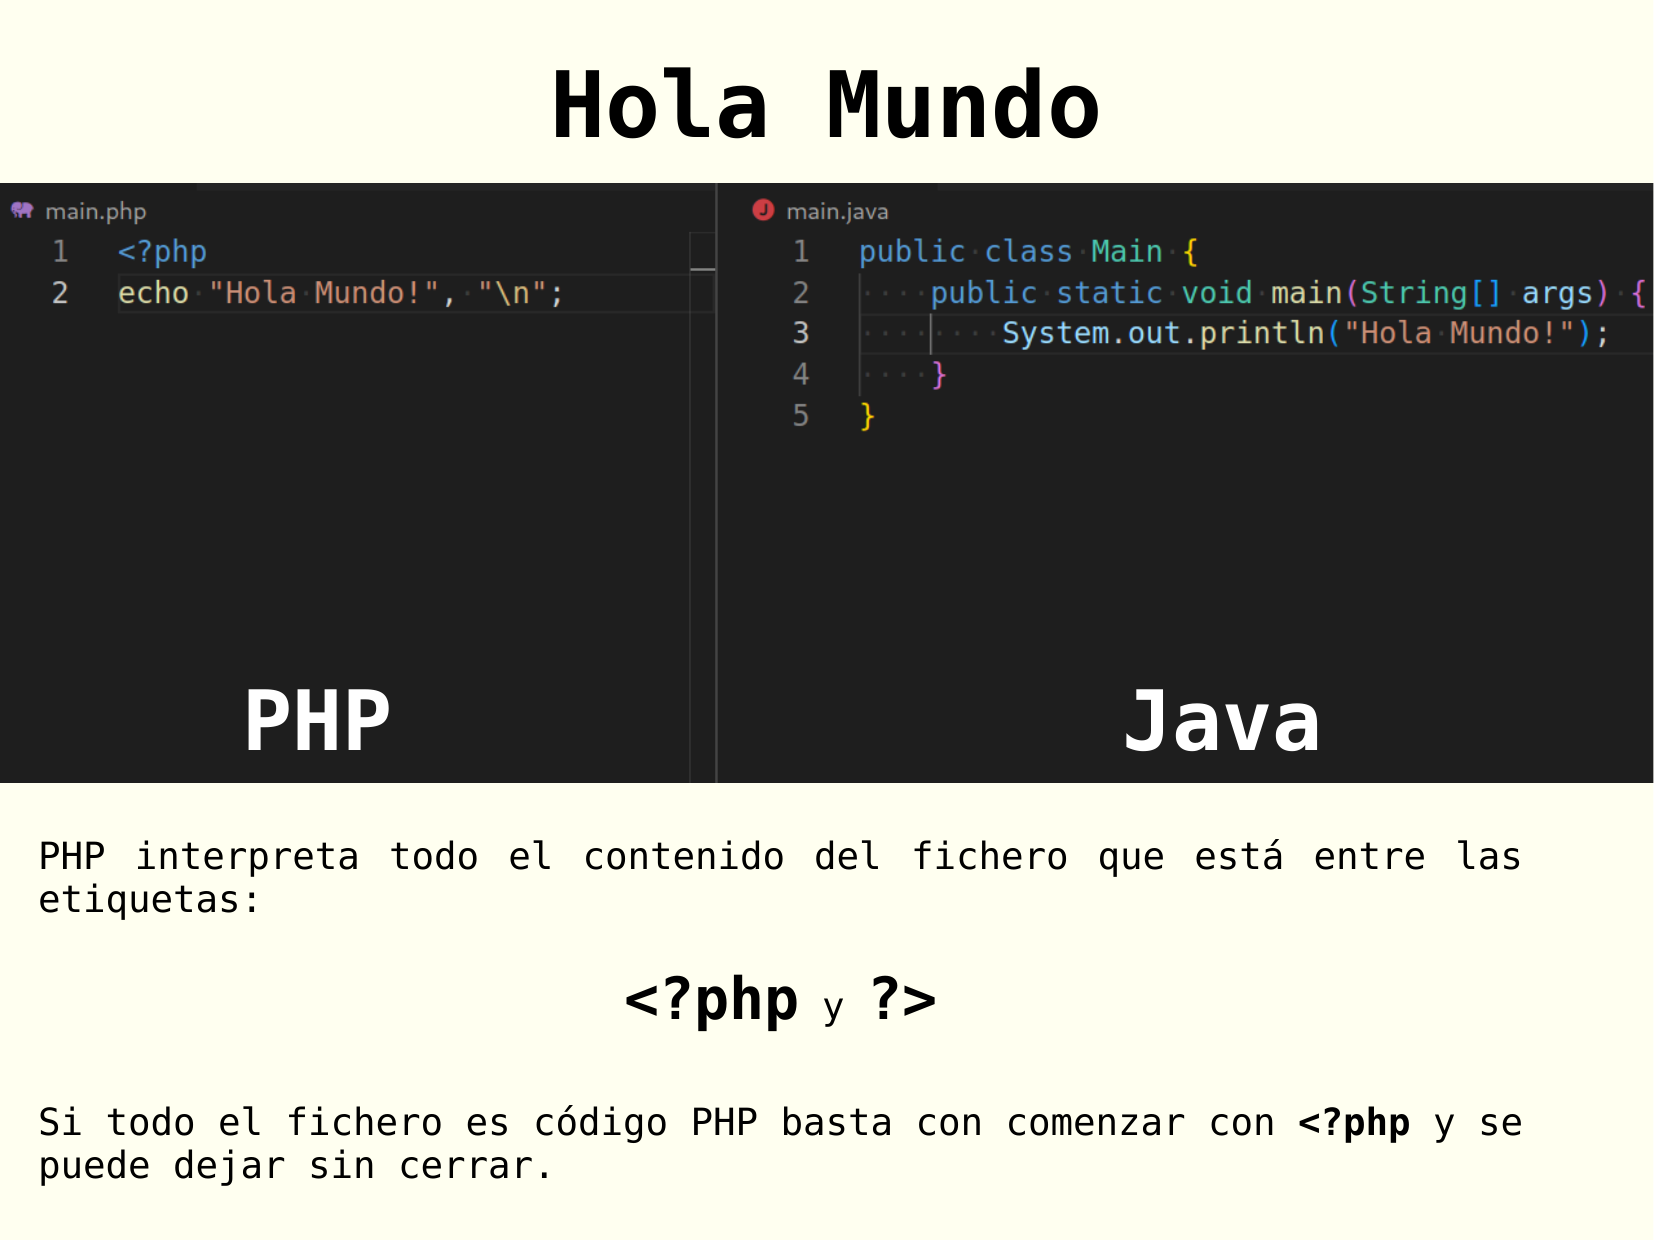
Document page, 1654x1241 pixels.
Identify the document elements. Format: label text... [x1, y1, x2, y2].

text_box Java [1108, 665, 1338, 778]
picture [0, 183, 1654, 783]
title Hola Mundo [82, 2, 1571, 183]
text_box PHP [228, 665, 408, 778]
text_box PHP interpreta todo el contenido del fichero que está entre las etiquetas: <?php y ?> Si todo el fichero es código PHP basta con comenzar con <?php y se puede dejar sin cerrar. [23, 827, 1613, 1196]
